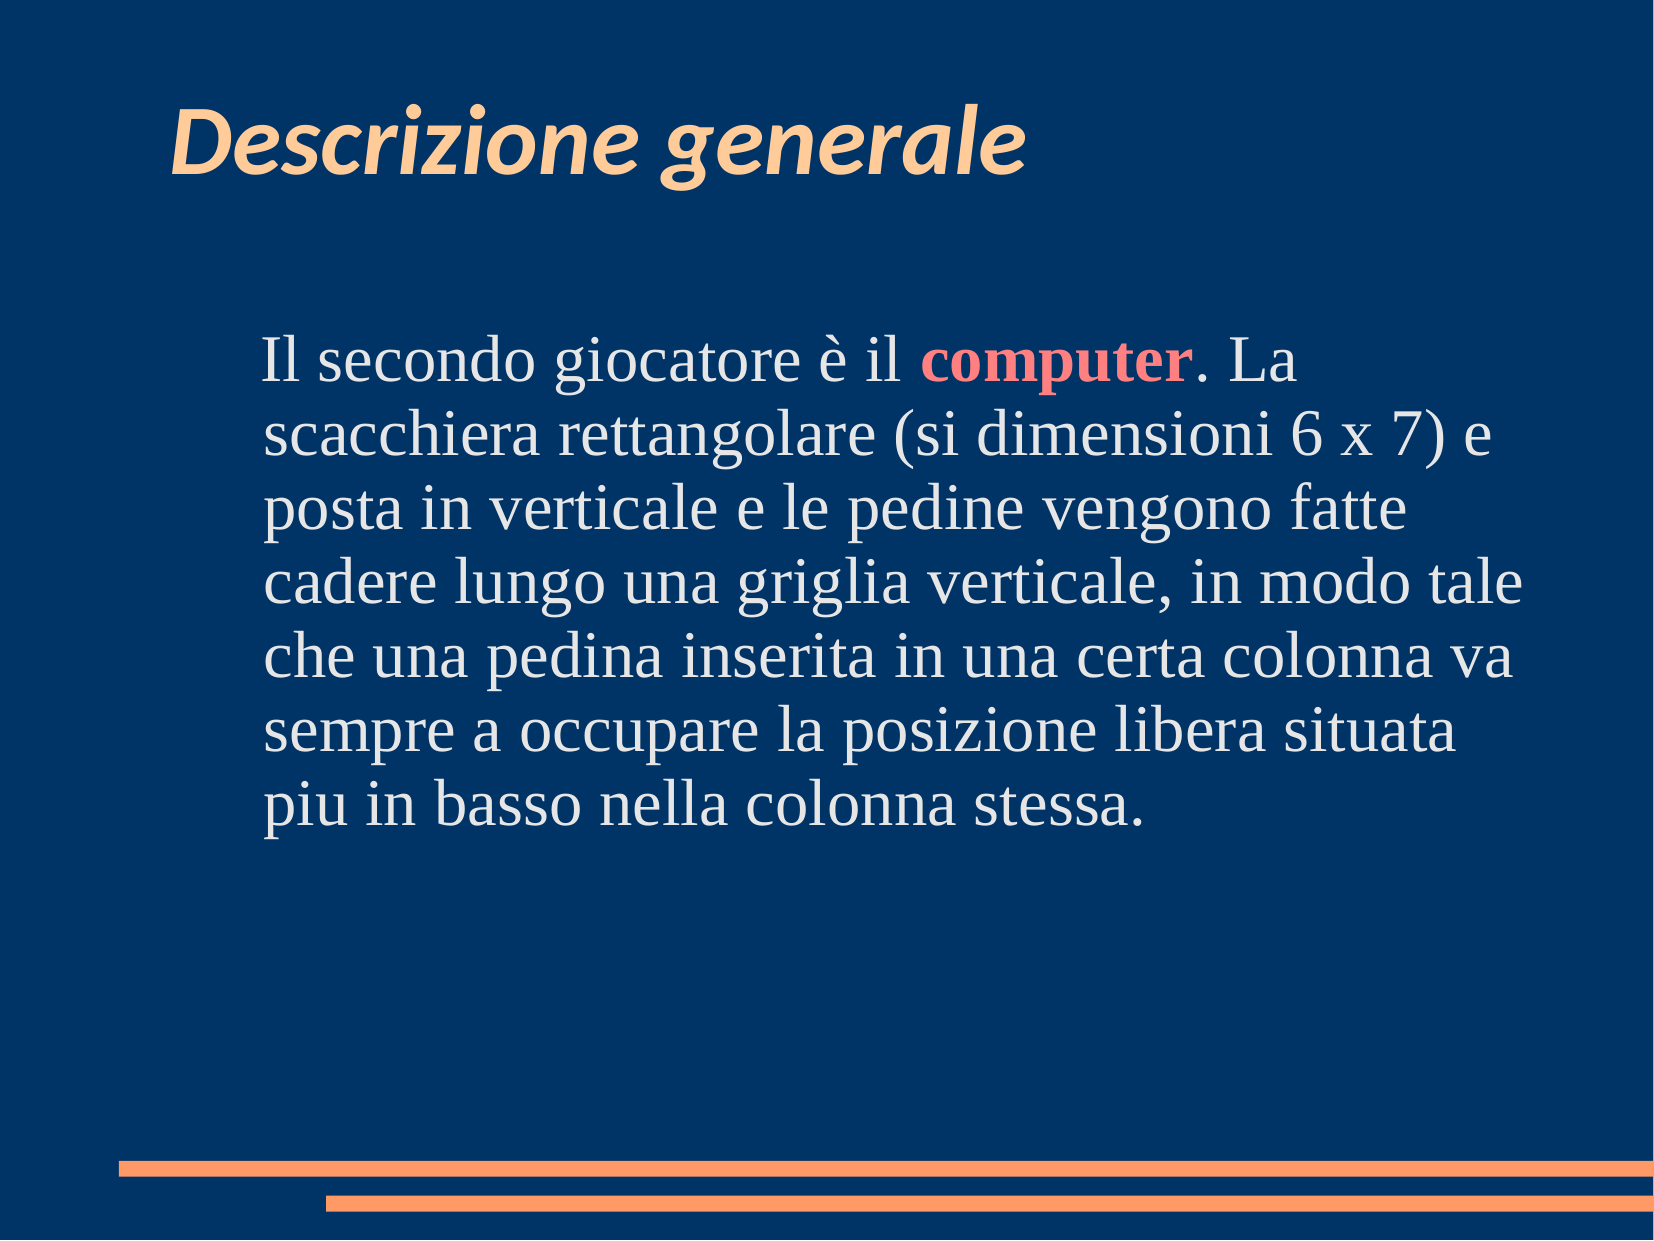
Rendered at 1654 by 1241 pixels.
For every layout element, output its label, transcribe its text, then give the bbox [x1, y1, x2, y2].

list Il secondo giocatore è il computer. La scacchiera rettangolare (si dimensioni 6 x 7) e posta in verticale e le pedine vengono fatte cadere lungo una griglia verticale, in modo tale che una pedina inserita in una certa colonna va sempre a occupare la posizione libera situata piu in basso nella colonna stessa. [121, 322, 1561, 1132]
title Descrizione generale [121, 46, 1534, 254]
